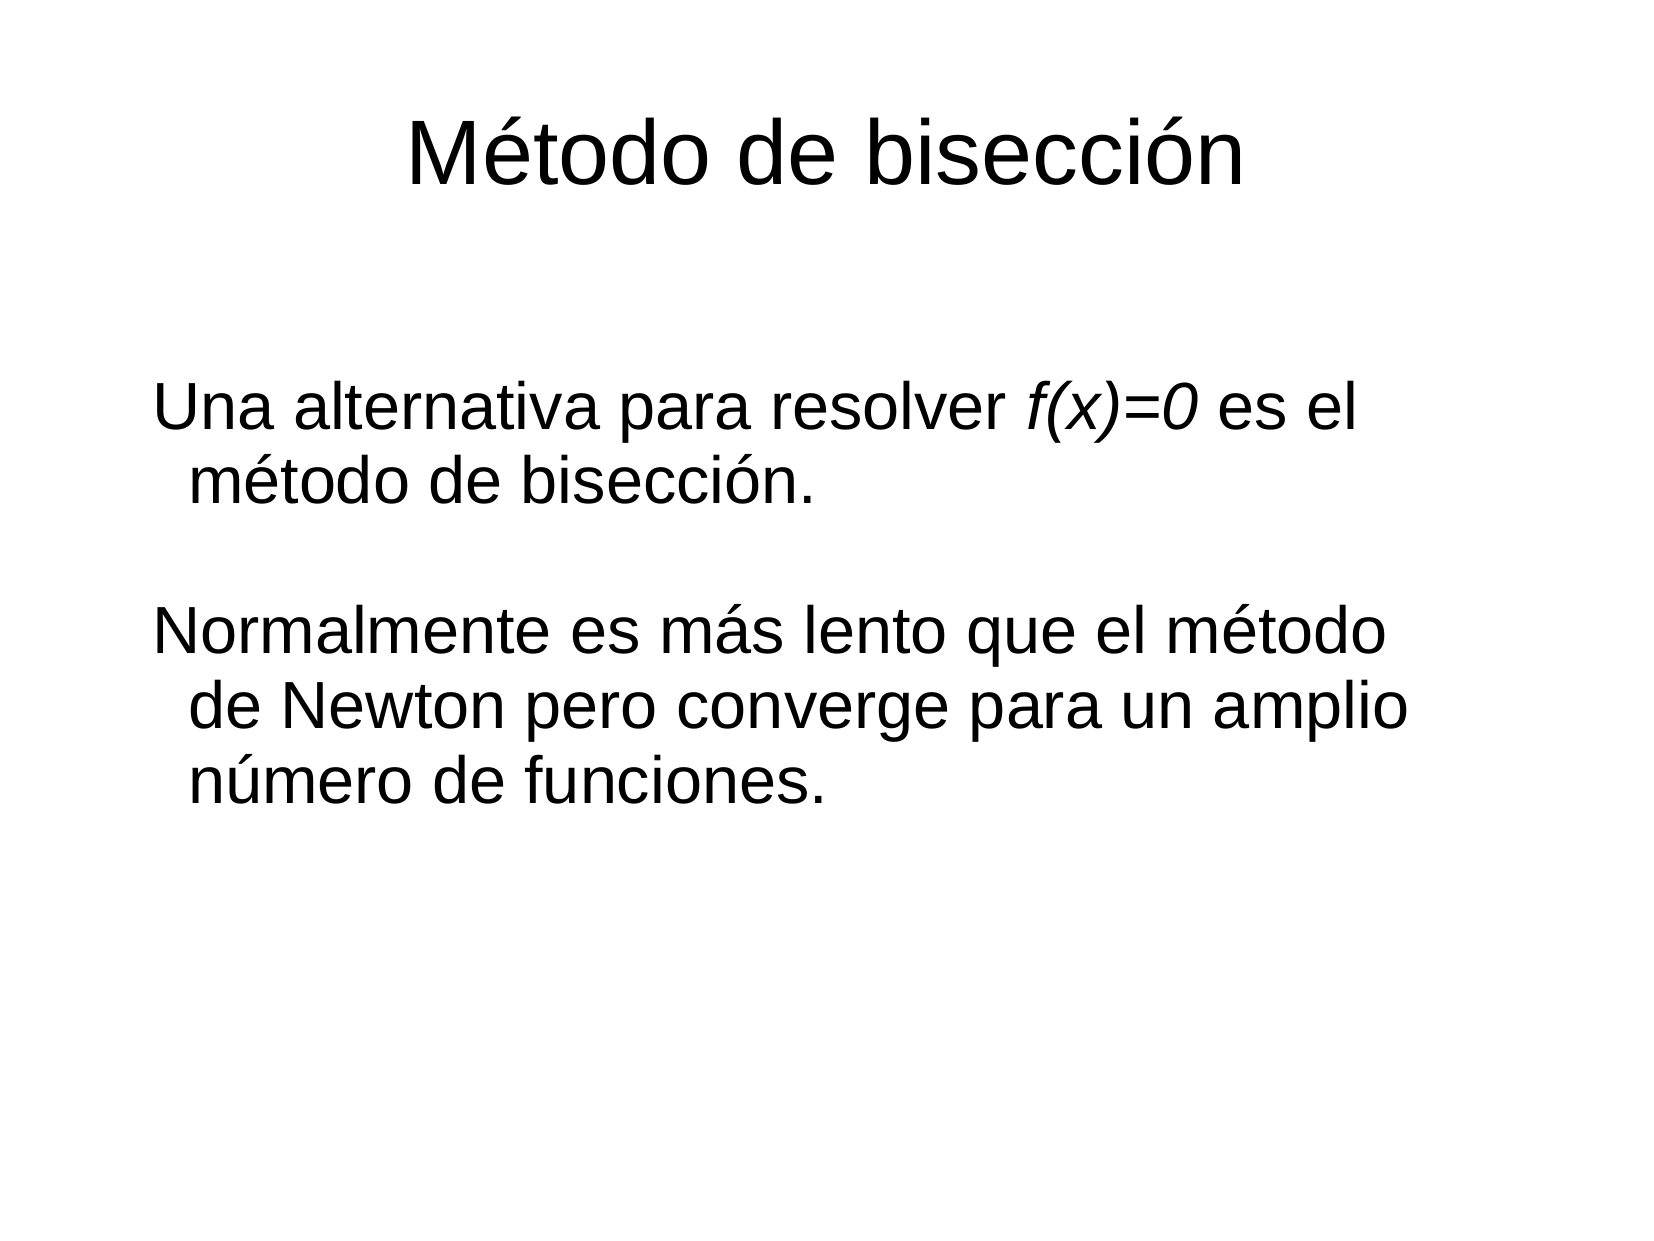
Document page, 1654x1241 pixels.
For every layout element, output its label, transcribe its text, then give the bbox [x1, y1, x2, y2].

title Método de bisección [82, 49, 1571, 257]
subtitle Una alternativa para resolver f(x)=0 es el método de bisección. Normalmente es más lento que el método de Newton pero converge para un amplio número de funciones. [117, 295, 1479, 966]
